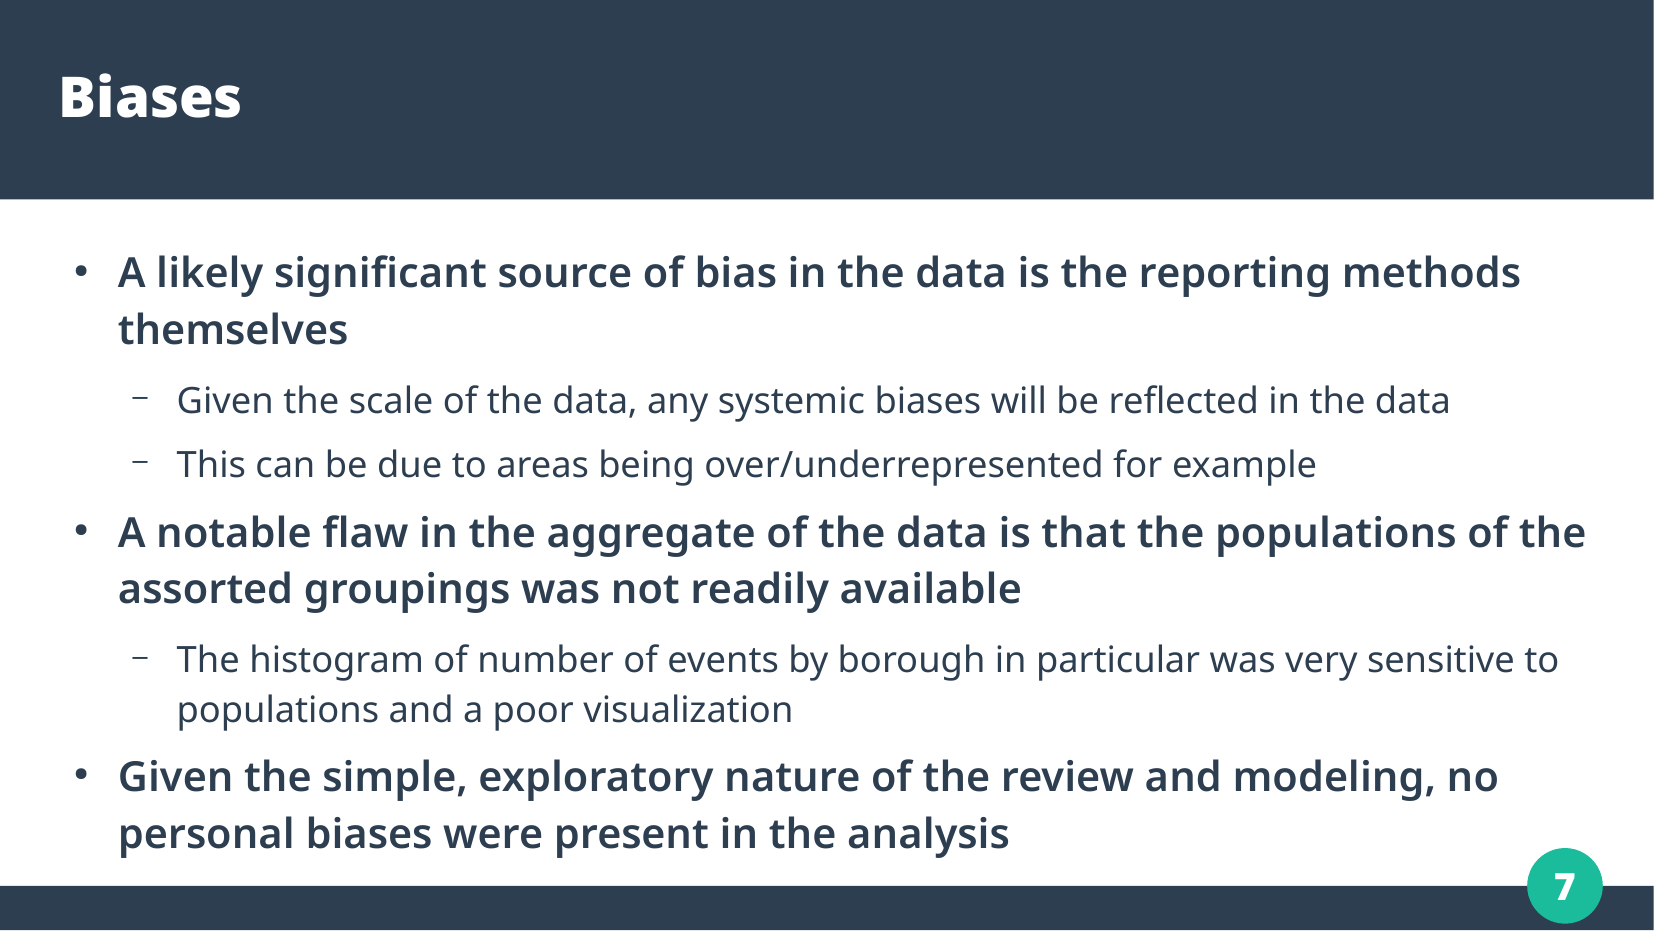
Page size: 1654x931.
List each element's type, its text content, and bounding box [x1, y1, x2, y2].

title Biases [59, 37, 1595, 155]
list A likely significant source of bias in the data is the reporting methods themselves Given the scale of the data, any systemic biases will be reflected in the data This can be due to areas being over/underrepresented for example A notable flaw in the aggregate of the data is that the populations of the assorted groupings was not readily available The histogram of number of events by borough in particular was very sensitive to populations and a poor visualization Given the simple, exploratory nature of the review and modeling, no personal biases were present in the analysis [59, 243, 1595, 864]
